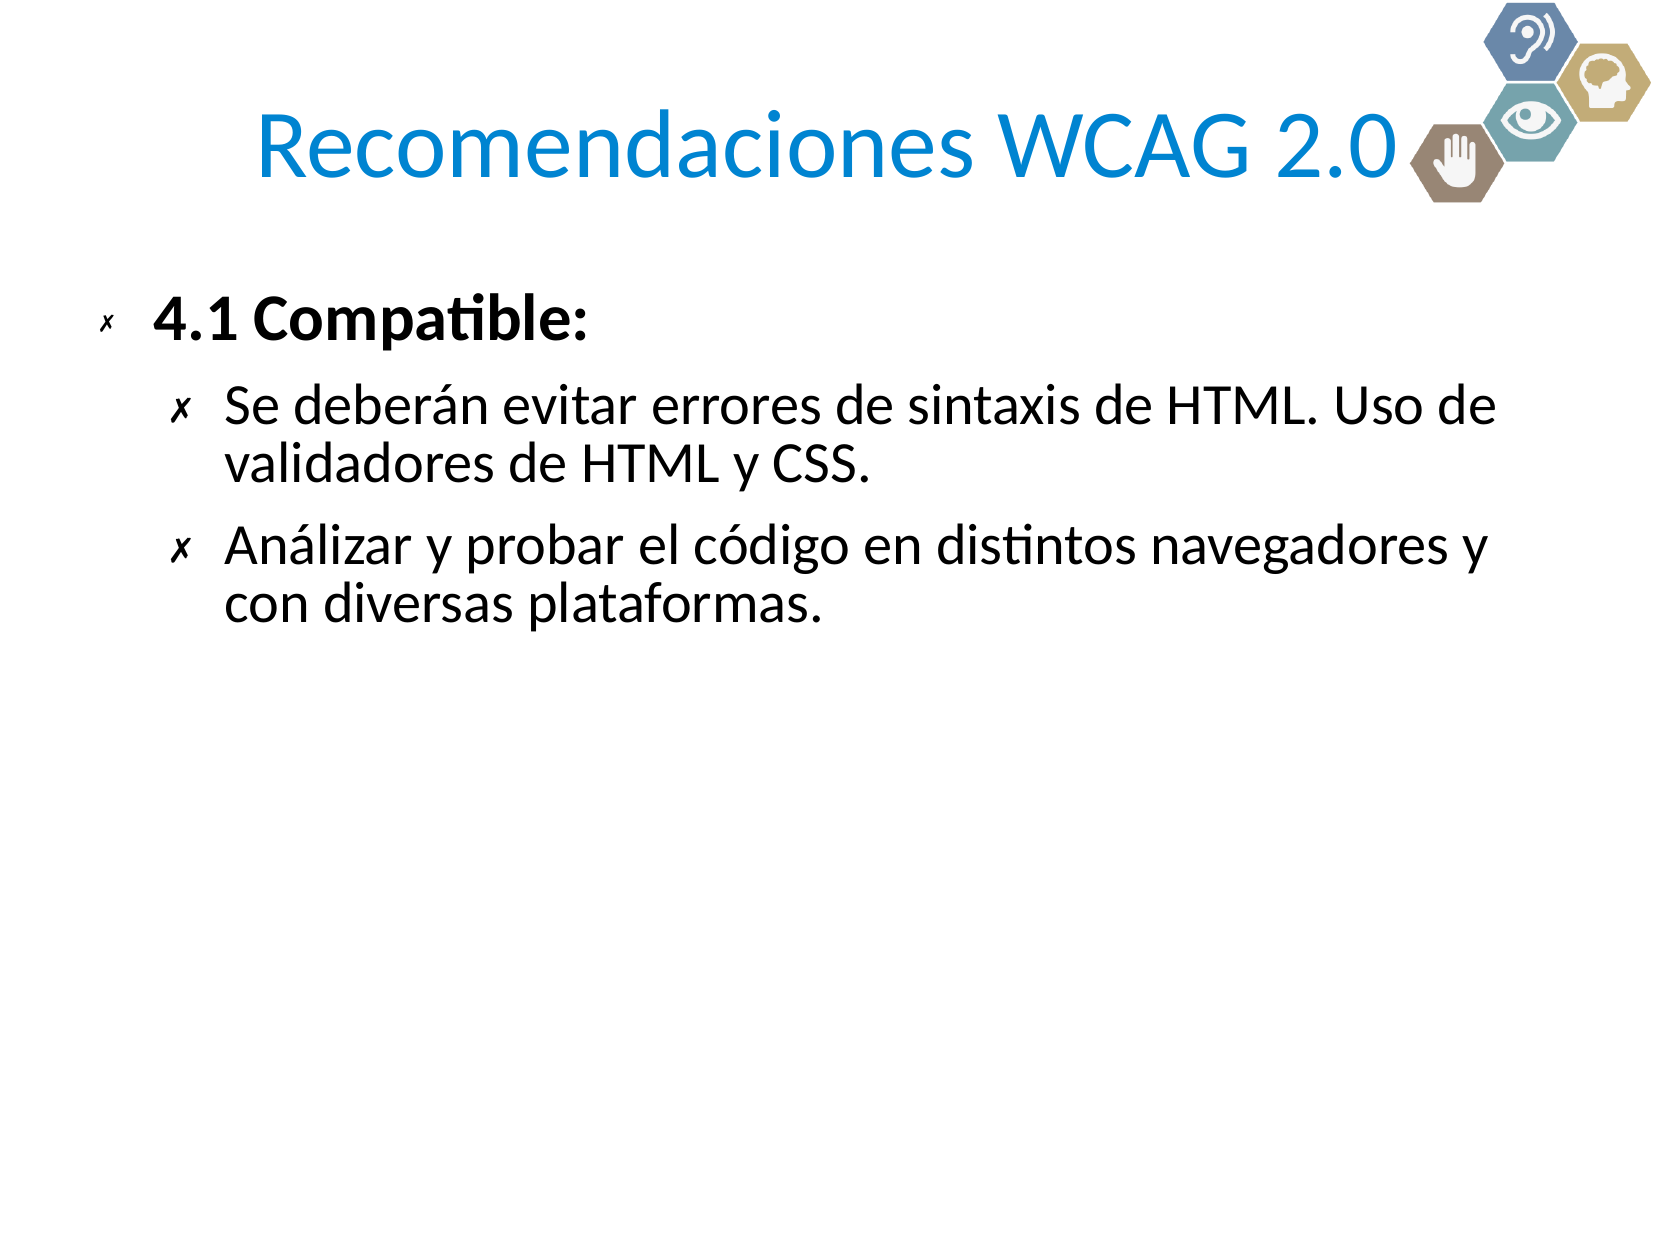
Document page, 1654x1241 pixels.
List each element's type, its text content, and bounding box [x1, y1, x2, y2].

picture [1405, 0, 1654, 206]
title Recomendaciones WCAG 2.0 [82, 49, 1571, 257]
list 4.1 Compatible: Se deberán evitar errores de sintaxis de HTML. Uso de validadores de HTML y CSS. Análizar y probar el código en distintos navegadores y con diversas plataformas. [82, 290, 1538, 1150]
